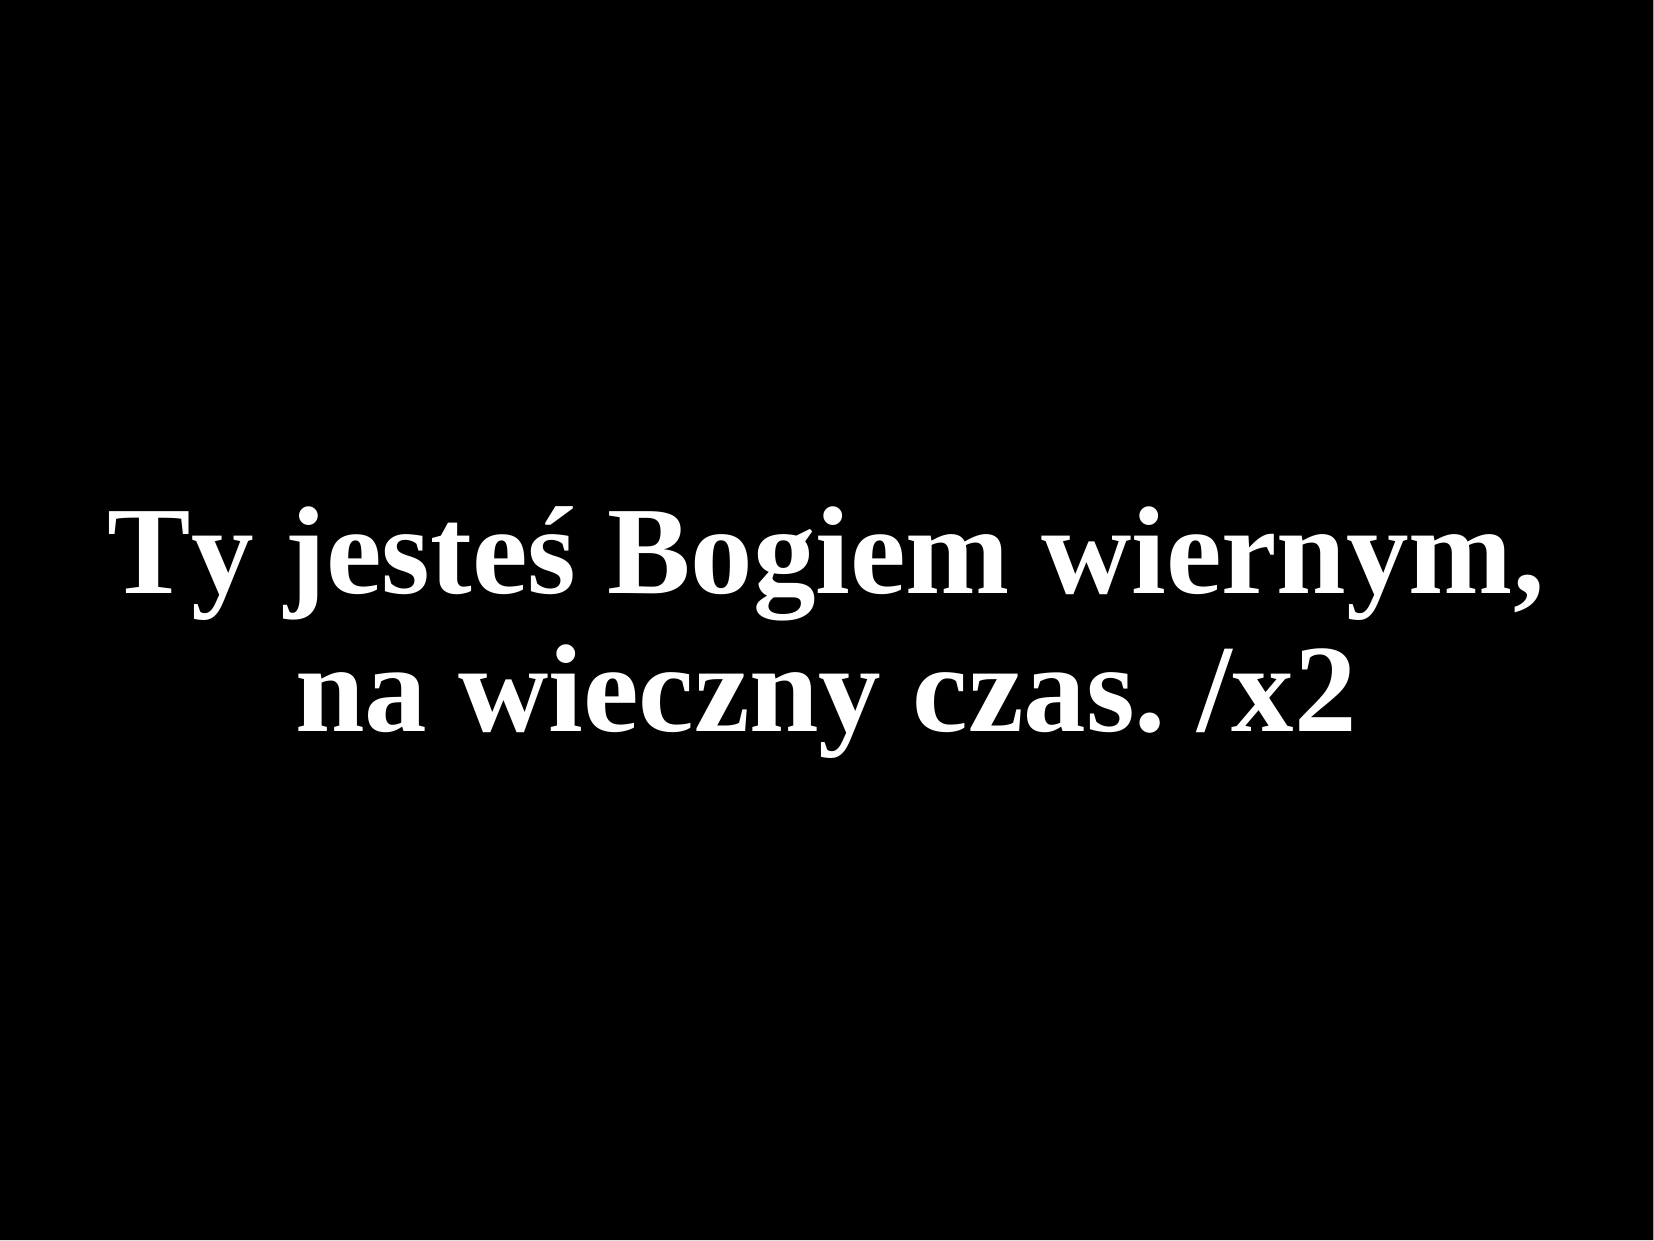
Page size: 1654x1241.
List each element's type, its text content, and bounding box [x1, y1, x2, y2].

title Ty jesteś Bogiem wiernym, na wieczny czas. /x2 [0, 0, 1654, 1241]
